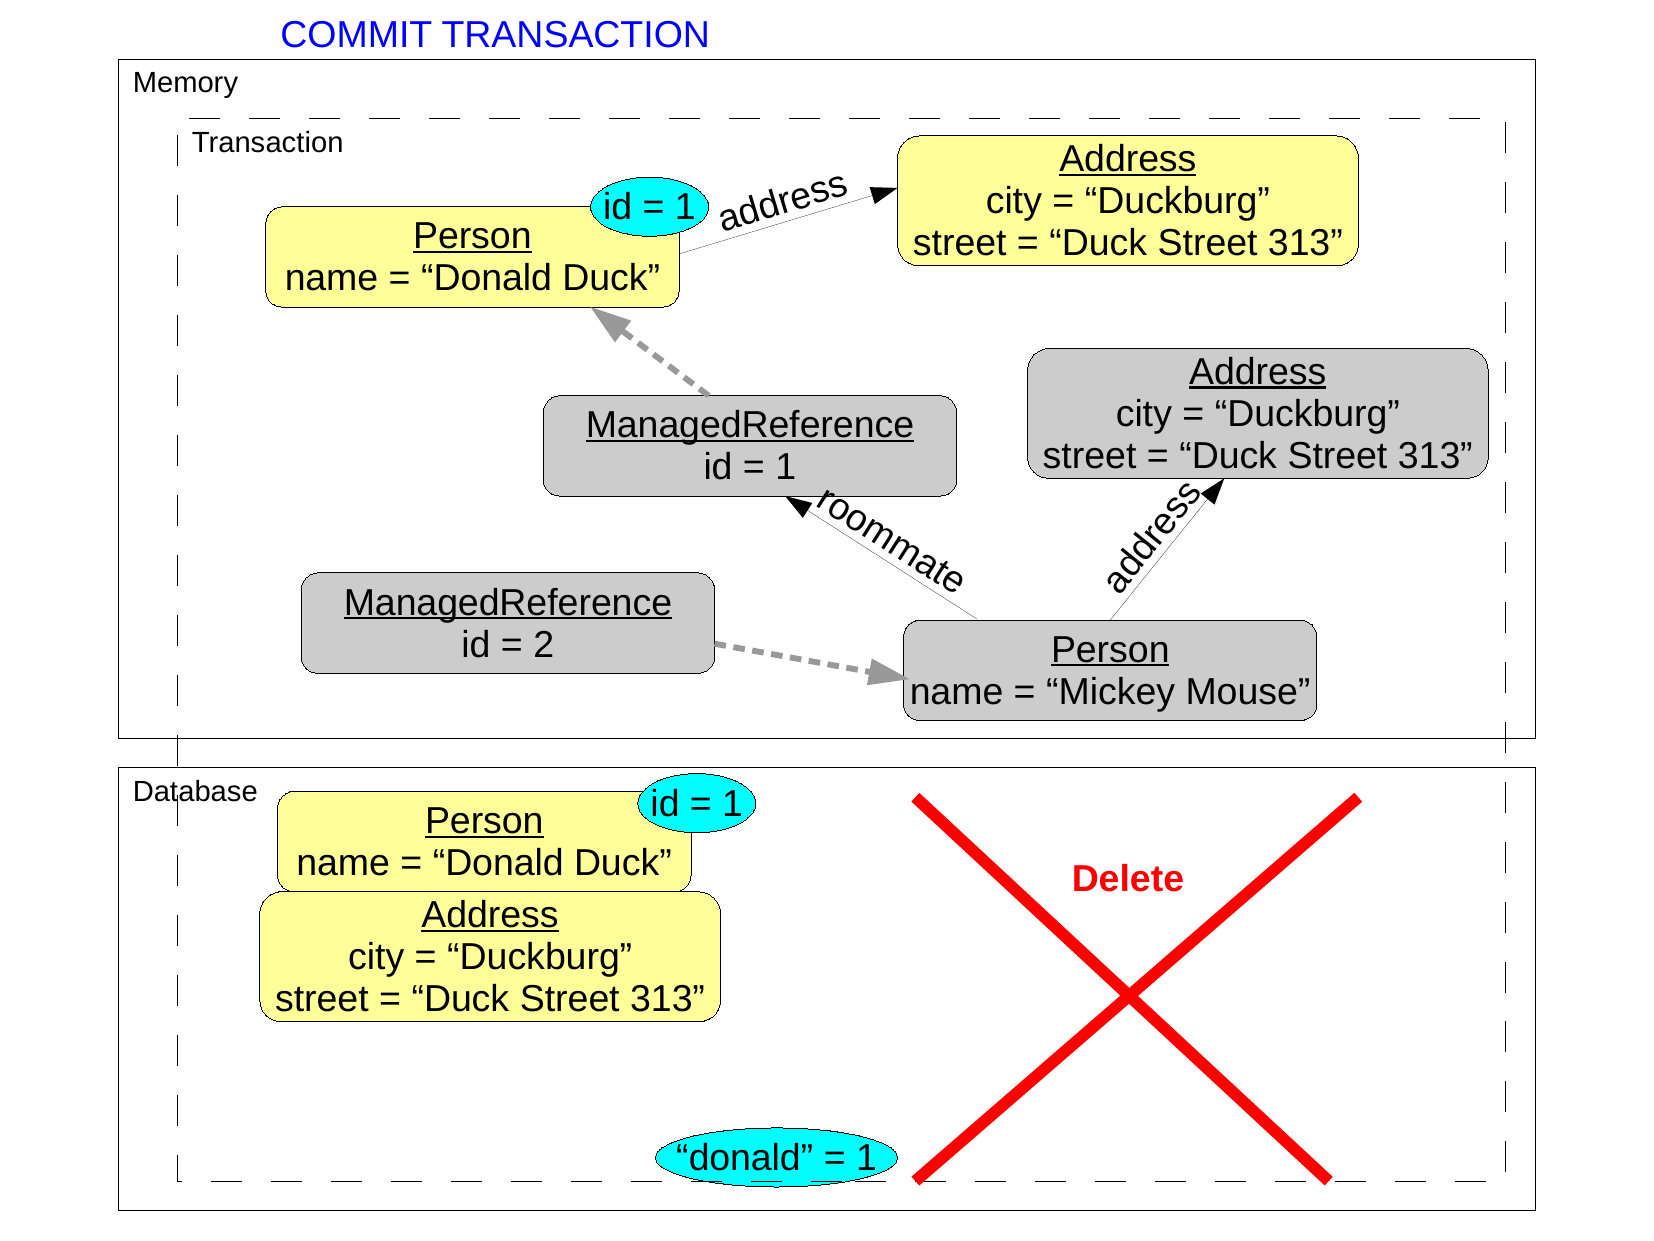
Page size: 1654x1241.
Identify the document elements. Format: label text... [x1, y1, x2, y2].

text_box COMMIT TRANSACTION [265, 6, 1654, 64]
text_box ManagedReference id = 2 [301, 572, 715, 674]
text_box id = 1 [590, 177, 709, 237]
text_box Transaction [925, 1005, 1319, 1182]
text_box Database [118, 767, 1536, 1211]
text_box Transaction [177, 118, 1506, 1182]
text_box Memory [118, 59, 1536, 739]
text_box Person name = “Donald Duck” [265, 206, 680, 308]
text_box “donald” = 1 [709, 1182, 845, 1188]
text_box Address city = “Duckburg” street = “Duck Street 313” [897, 135, 1359, 266]
text_box Person name = “Mickey Mouse” [903, 620, 1317, 721]
text_box Address city = “Duckburg” street = “Duck Street 313” [1027, 348, 1489, 479]
text_box Delete [1057, 850, 1199, 909]
text_box ManagedReference id = 1 [543, 395, 957, 497]
